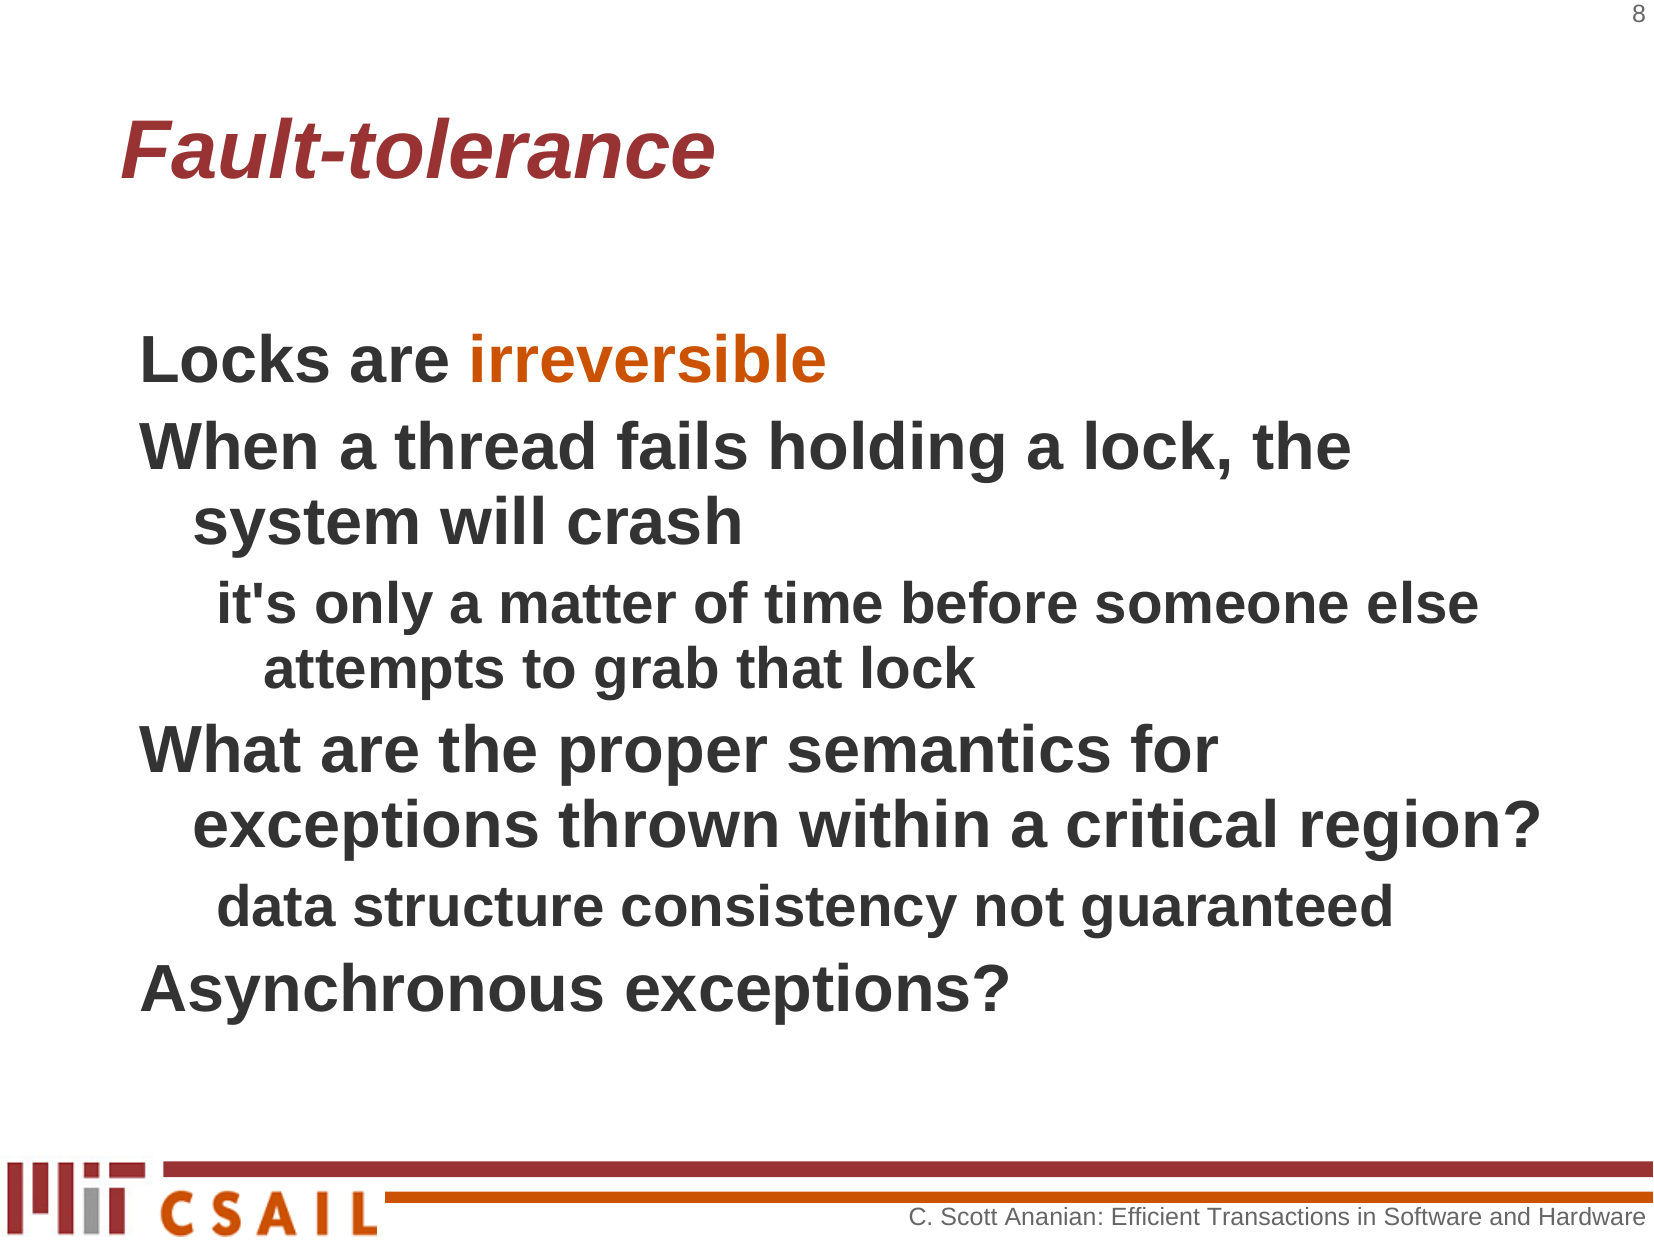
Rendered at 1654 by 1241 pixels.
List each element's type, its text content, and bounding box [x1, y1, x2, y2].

title Fault-tolerance [120, 46, 1533, 254]
list Locks are irreversible When a thread fails holding a lock, the system will crash it's only a matter of time before someone else attempts to grab that lock What are the proper semantics for exceptions thrown within a critical region? data structure consistency not guaranteed Asynchronous exceptions? [121, 322, 1561, 1133]
picture [0, 1155, 377, 1237]
